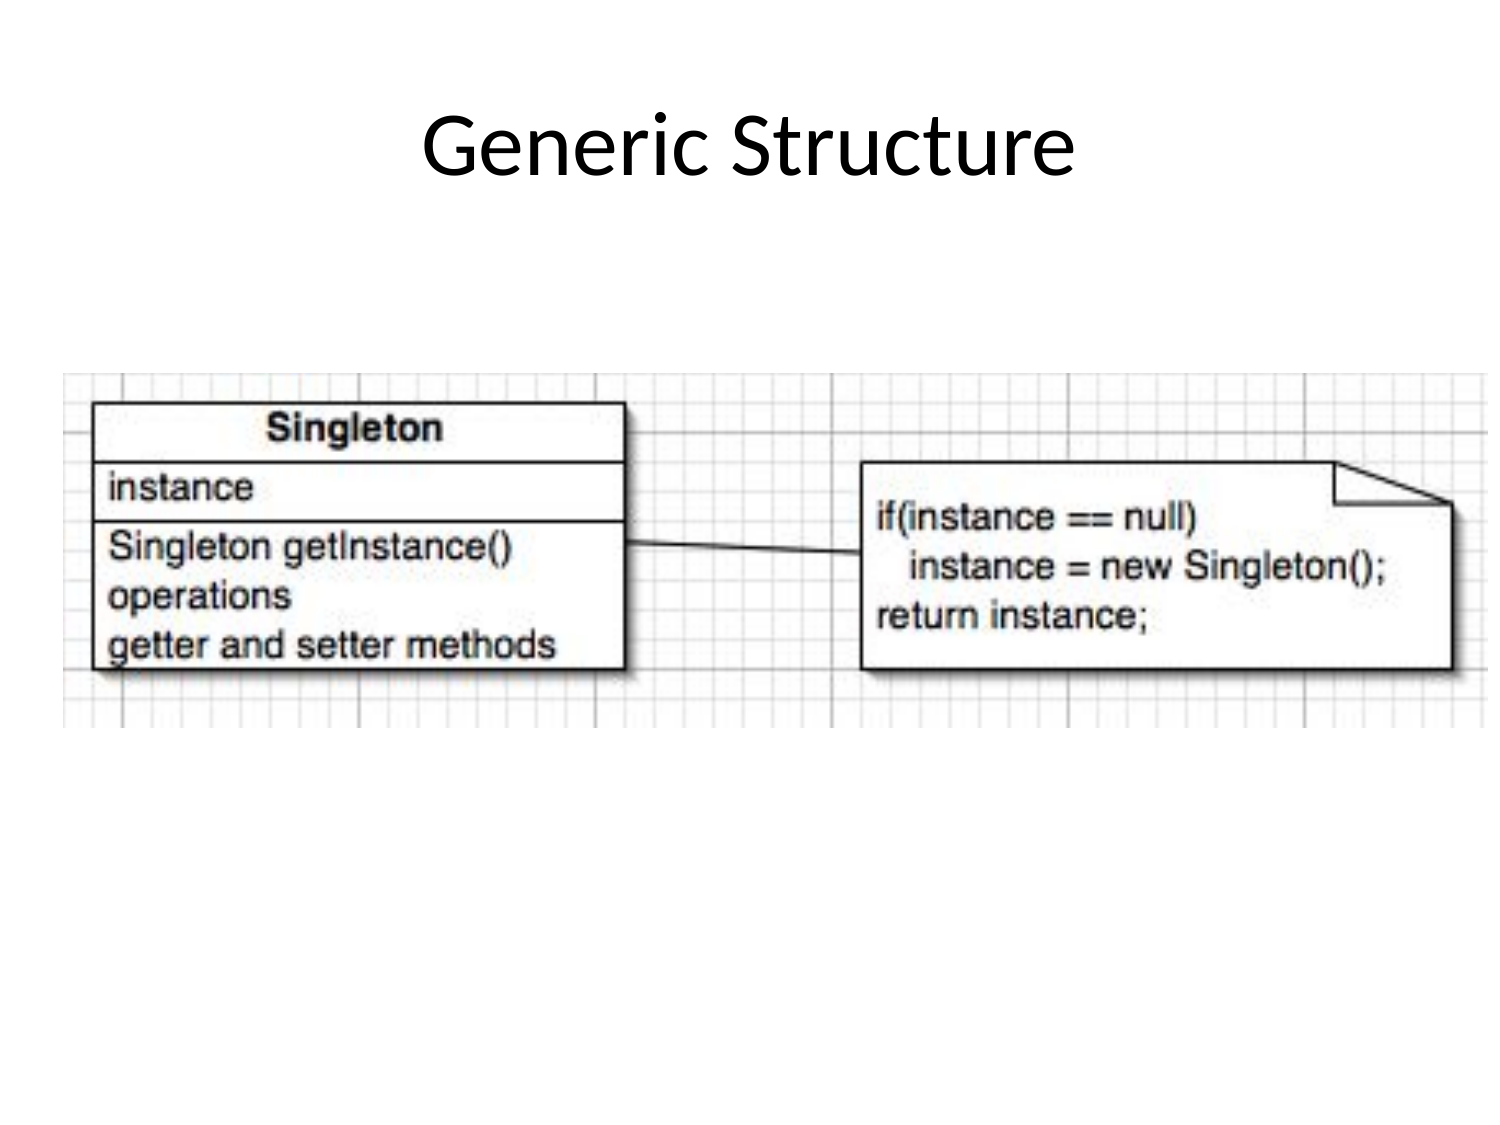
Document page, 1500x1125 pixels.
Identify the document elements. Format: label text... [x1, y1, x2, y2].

picture [63, 373, 1488, 728]
title Generic Structure [75, 45, 1425, 233]
